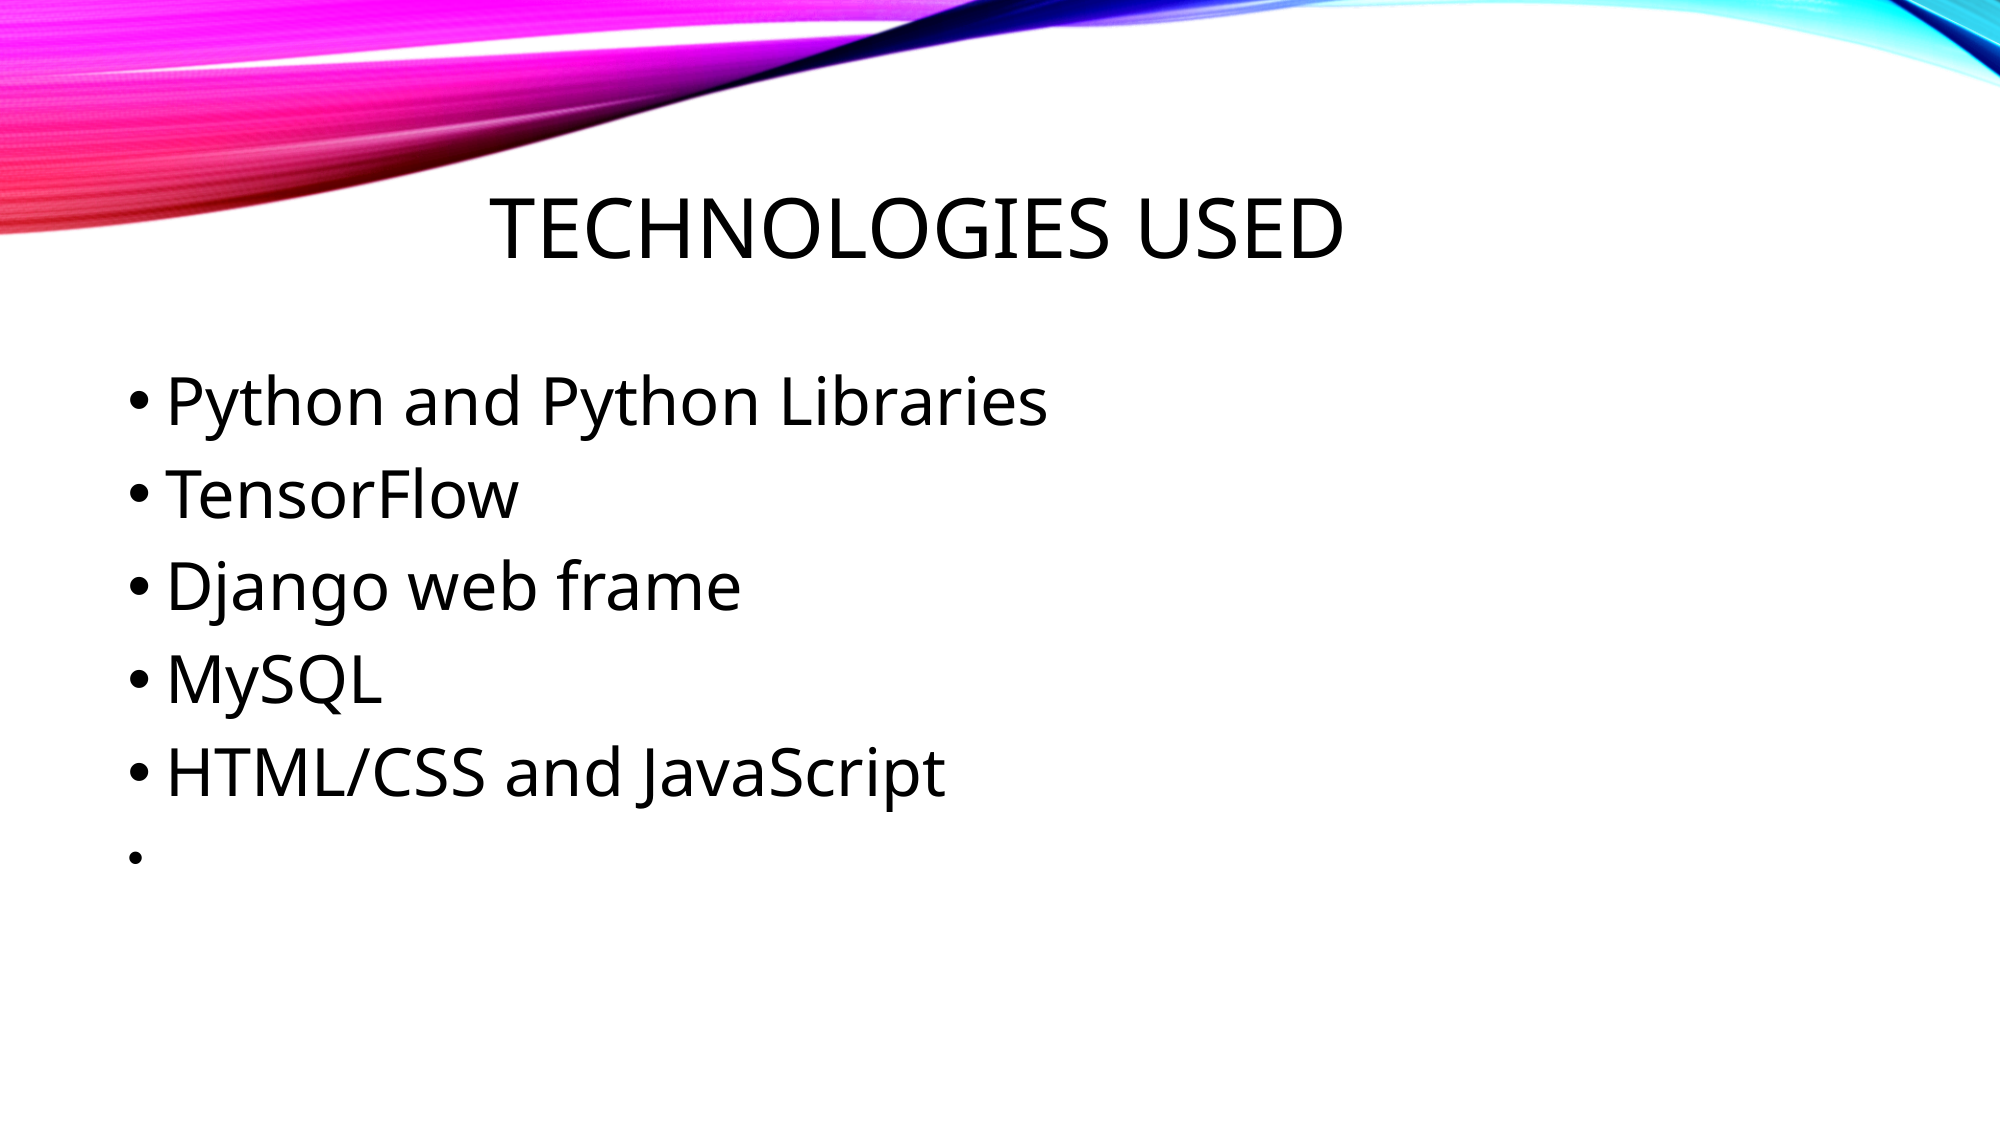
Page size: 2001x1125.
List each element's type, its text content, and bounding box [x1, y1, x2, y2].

list Python and Python Libraries TensorFlow Django web frame MySQL HTML/CSS and JavaScript [112, 360, 1888, 1021]
title Technologies Used [474, 125, 1888, 338]
